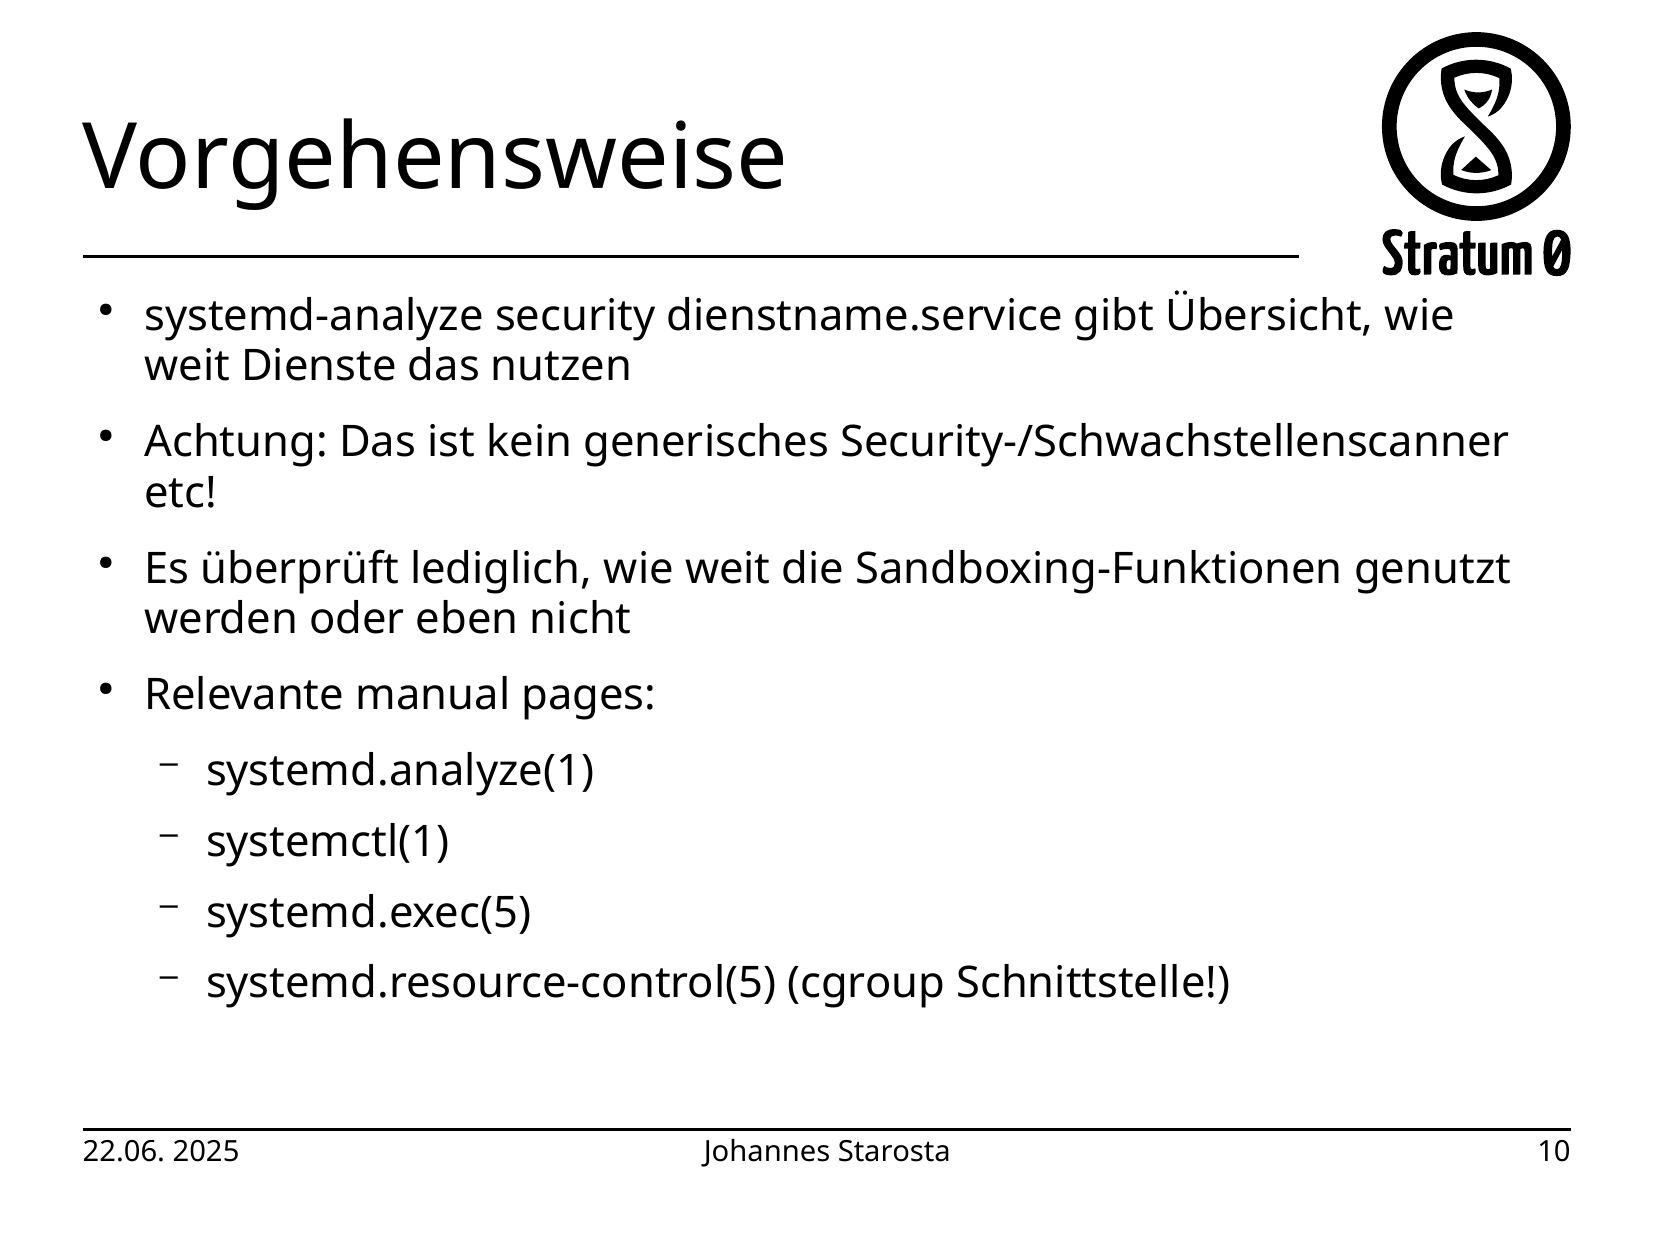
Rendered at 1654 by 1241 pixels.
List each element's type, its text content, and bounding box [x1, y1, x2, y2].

title Vorgehensweise [82, 49, 1300, 257]
list systemd-analyze security dienstname.service gibt Übersicht, wie weit Dienste das nutzen Achtung: Das ist kein generisches Security-/Schwachstellenscanner etc! Es überprüft lediglich, wie weit die Sandboxing-Funktionen genutzt werden oder eben nicht Relevante manual pages: systemd.analyze(1) systemctl(1) systemd.exec(5) systemd.resource-control(5) (cgroup Schnittstelle!) [82, 290, 1538, 1010]
